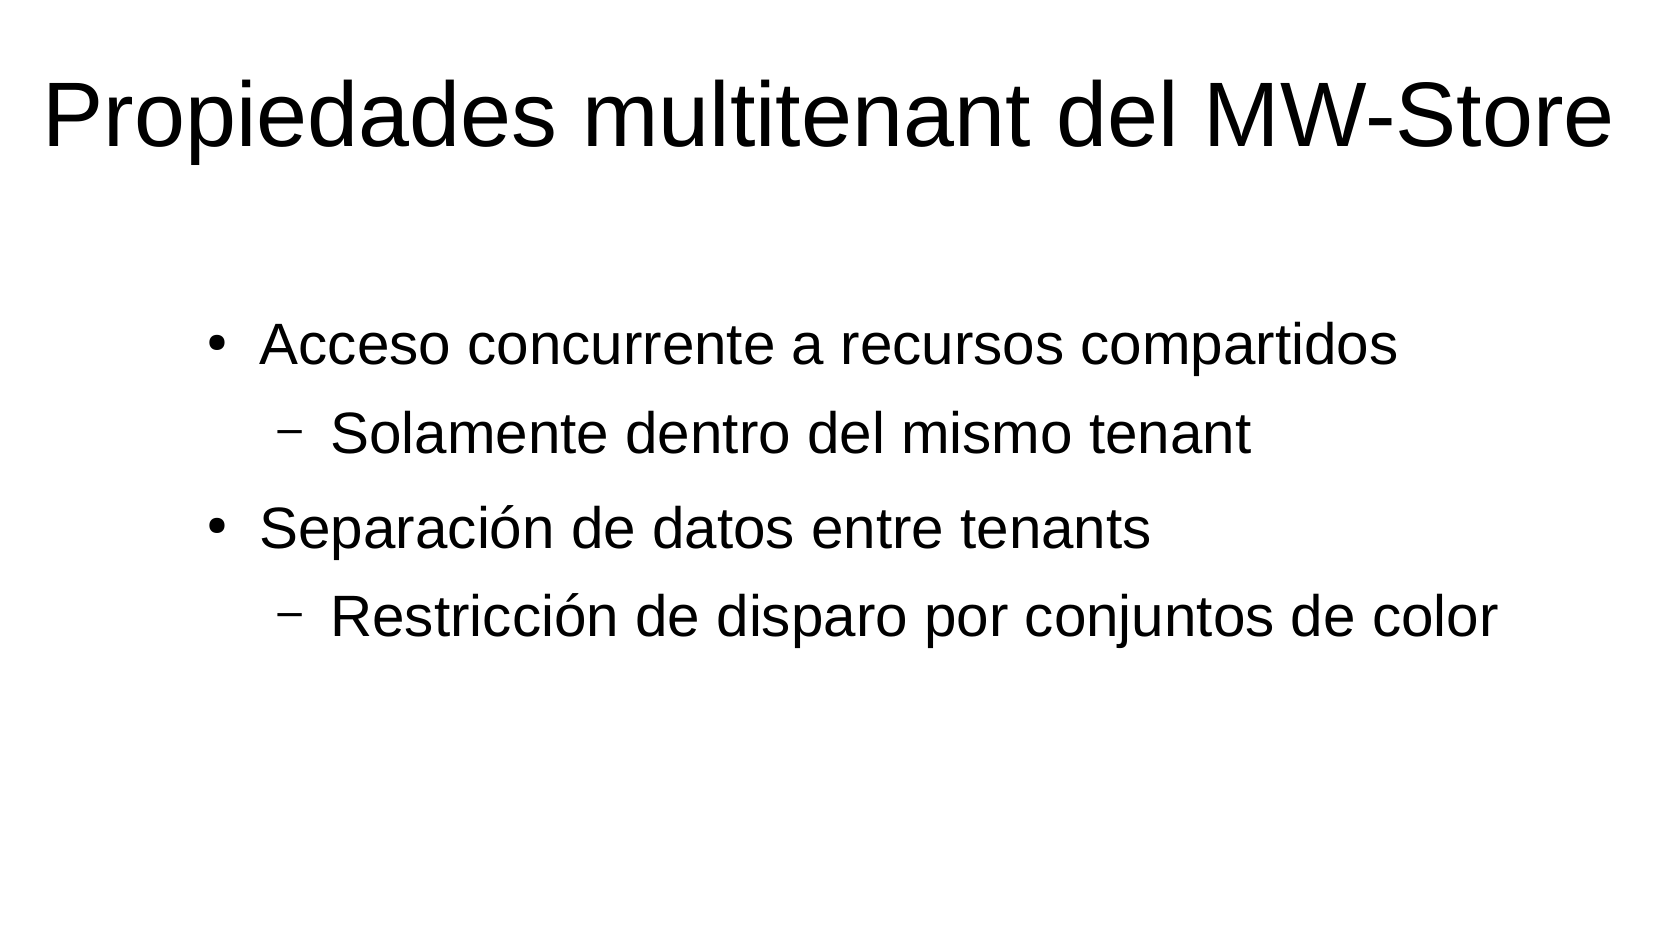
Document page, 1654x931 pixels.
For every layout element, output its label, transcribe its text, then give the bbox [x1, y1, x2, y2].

list Acceso concurrente a recursos compartidos Solamente dentro del mismo tenant Separación de datos entre tenants Restricción de disparo por conjuntos de color [188, 312, 1534, 732]
title Propiedades multitenant del MW-Store [23, 12, 1636, 218]
